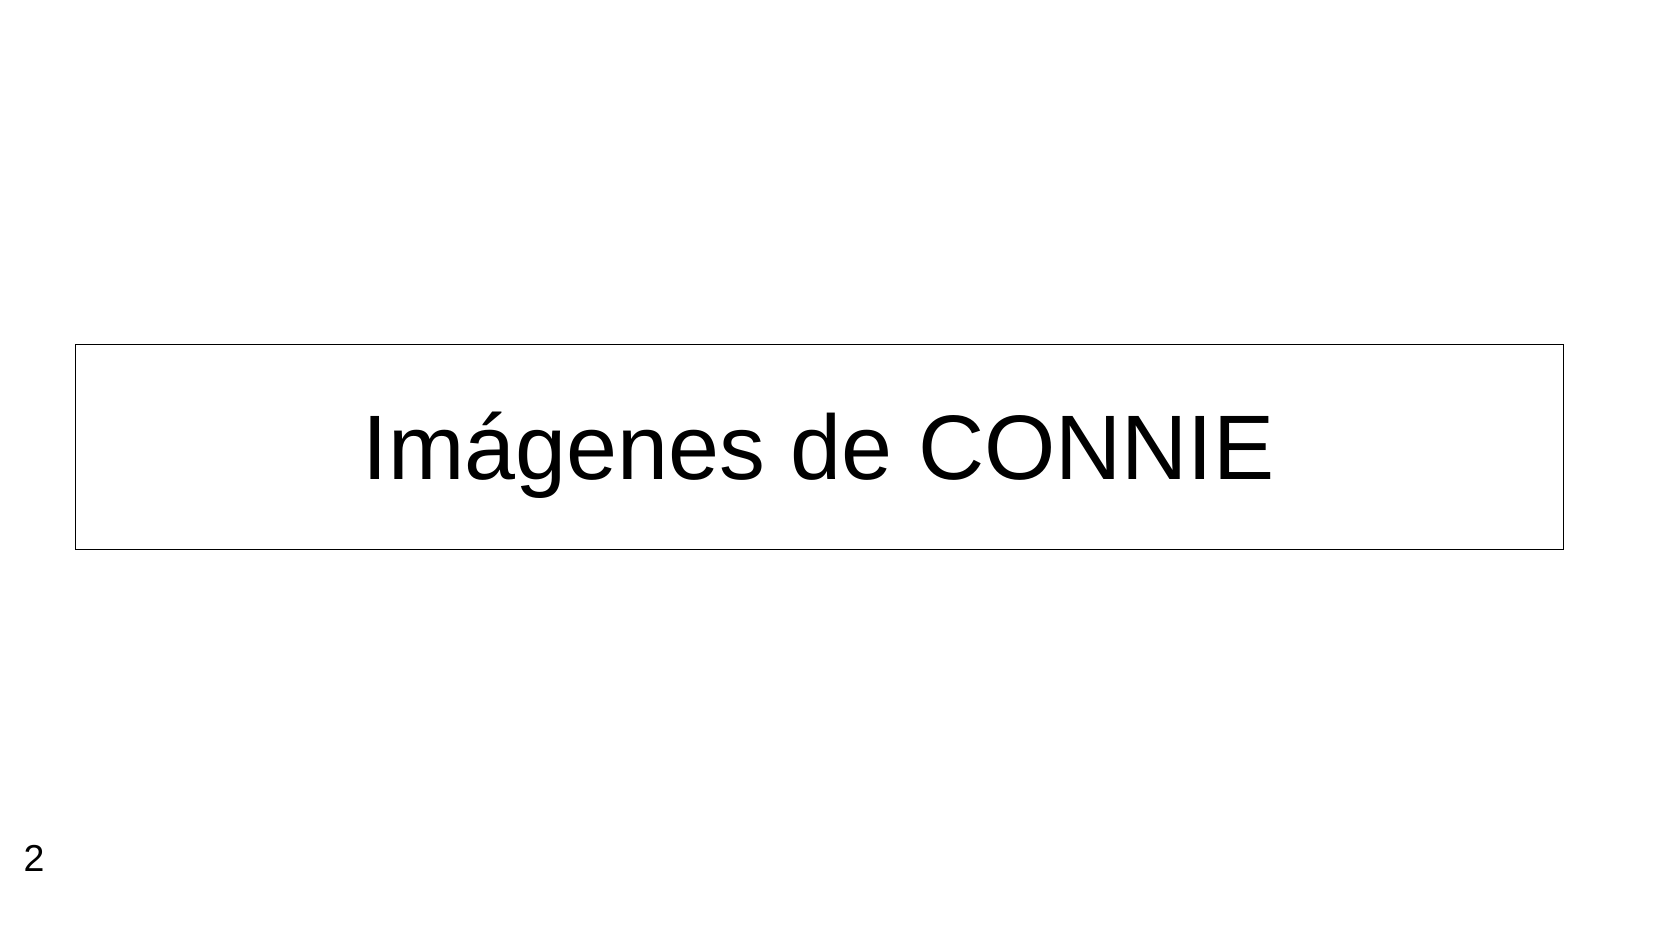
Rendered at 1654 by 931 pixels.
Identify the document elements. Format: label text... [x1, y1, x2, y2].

text_box <number> [8, 829, 638, 901]
title Imágenes de CONNIE [75, 344, 1564, 550]
